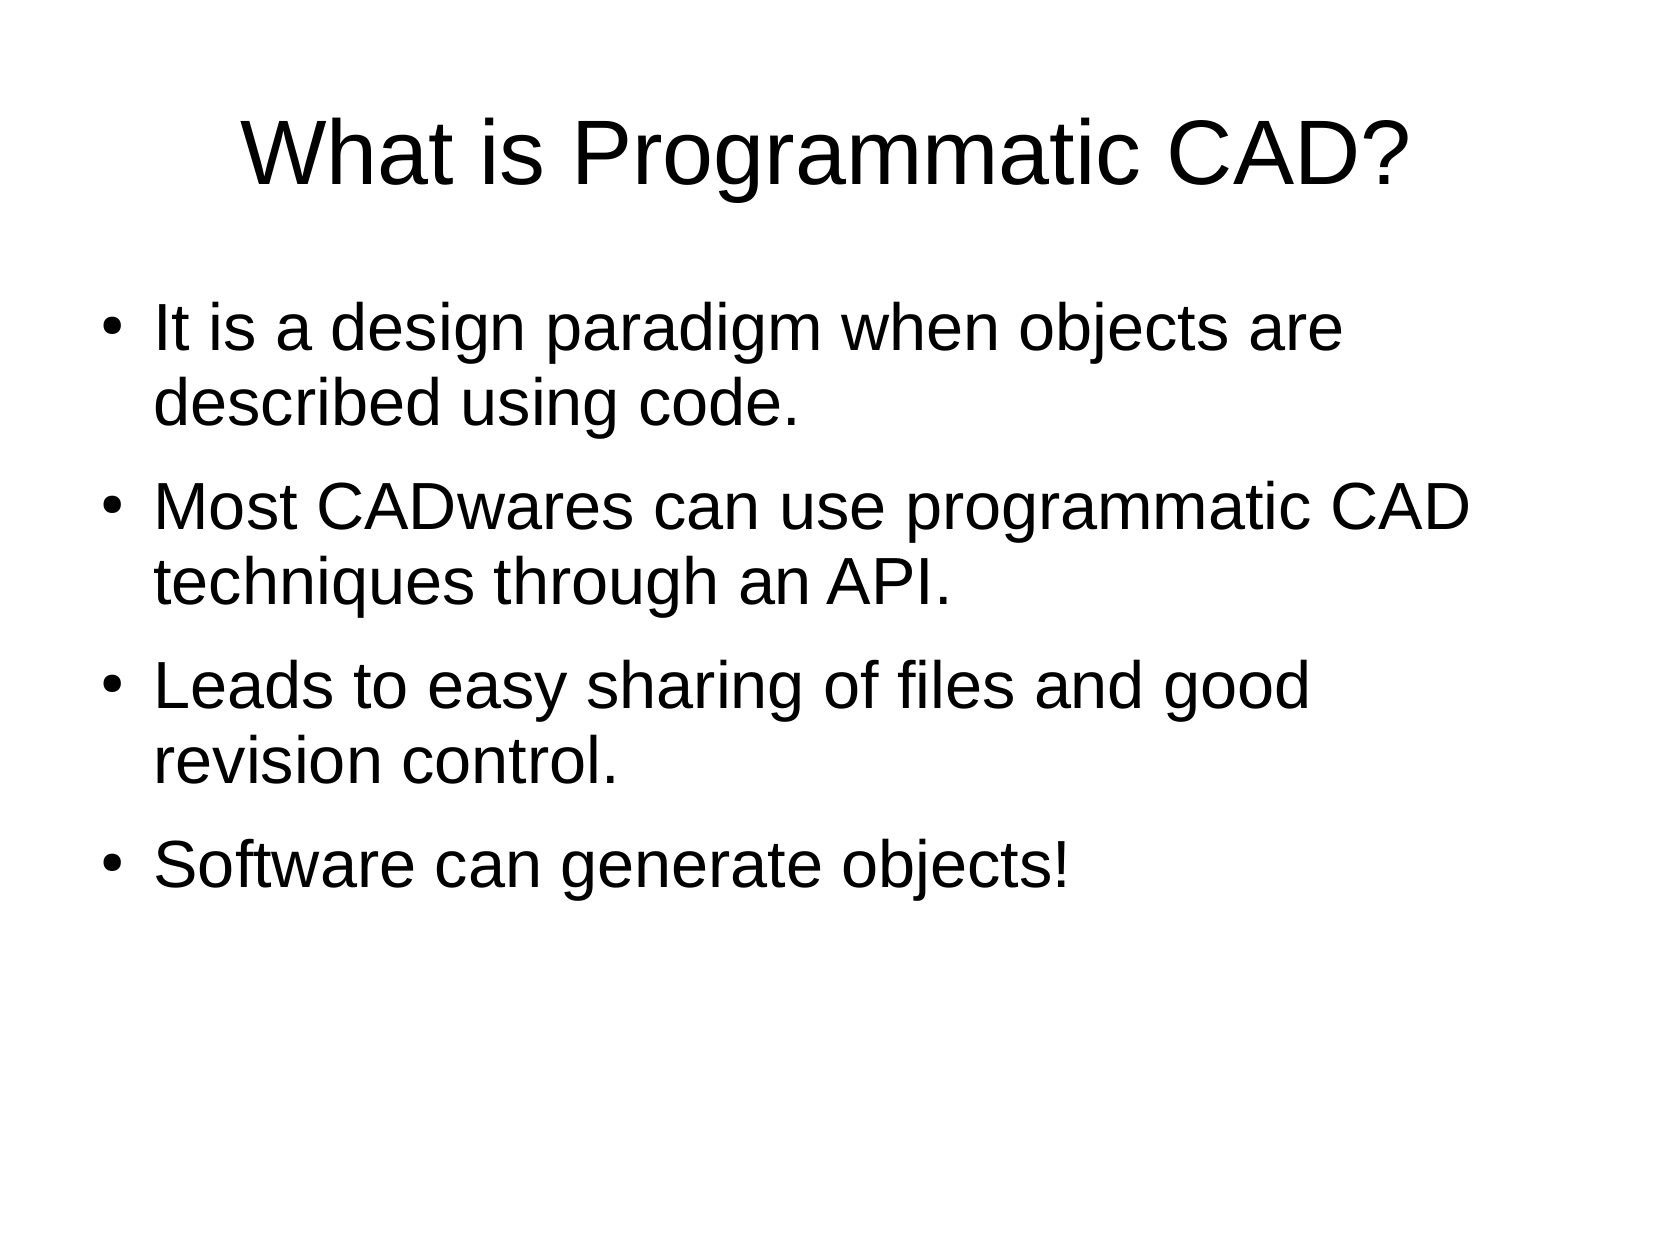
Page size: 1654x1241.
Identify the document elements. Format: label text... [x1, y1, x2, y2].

title What is Programmatic CAD? [82, 49, 1571, 257]
list It is a design paradigm when objects are described using code. Most CADwares can use programmatic CAD techniques through an API. Leads to easy sharing of files and good revision control. Software can generate objects! [82, 290, 1538, 1010]
